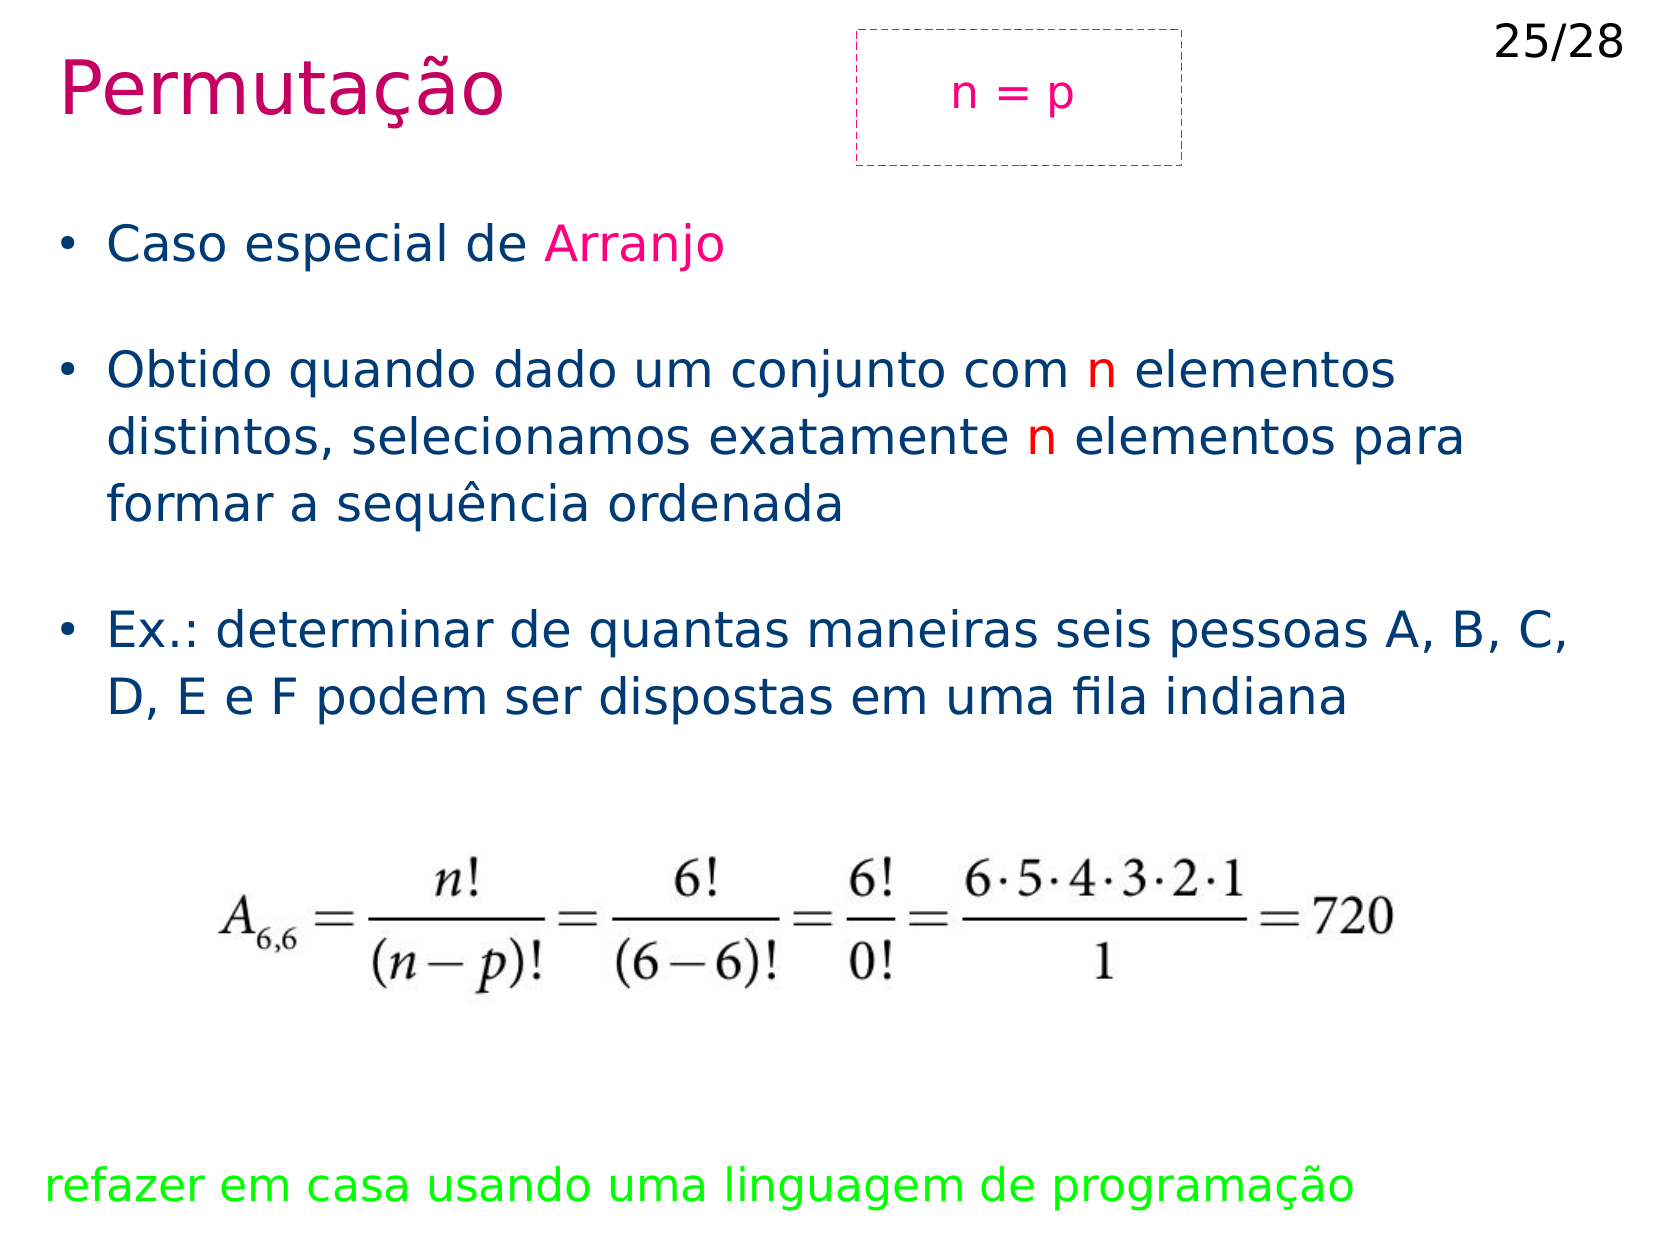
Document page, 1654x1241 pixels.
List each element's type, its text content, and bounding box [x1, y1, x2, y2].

picture [206, 841, 1413, 1004]
text_box n = p [921, 59, 1241, 133]
title Permutação [59, 29, 1625, 148]
text_box refazer em casa usando uma linguagem de programação [29, 1151, 1654, 1241]
list Caso especial de Arranjo Obtido quando dado um conjunto com n elementos distintos, selecionamos exatamente n elementos para formar a sequência ordenada Ex.: determinar de quantas maneiras seis pessoas A, B, C, D, E e F podem ser dispostas em uma fila indiana [59, 206, 1625, 1151]
